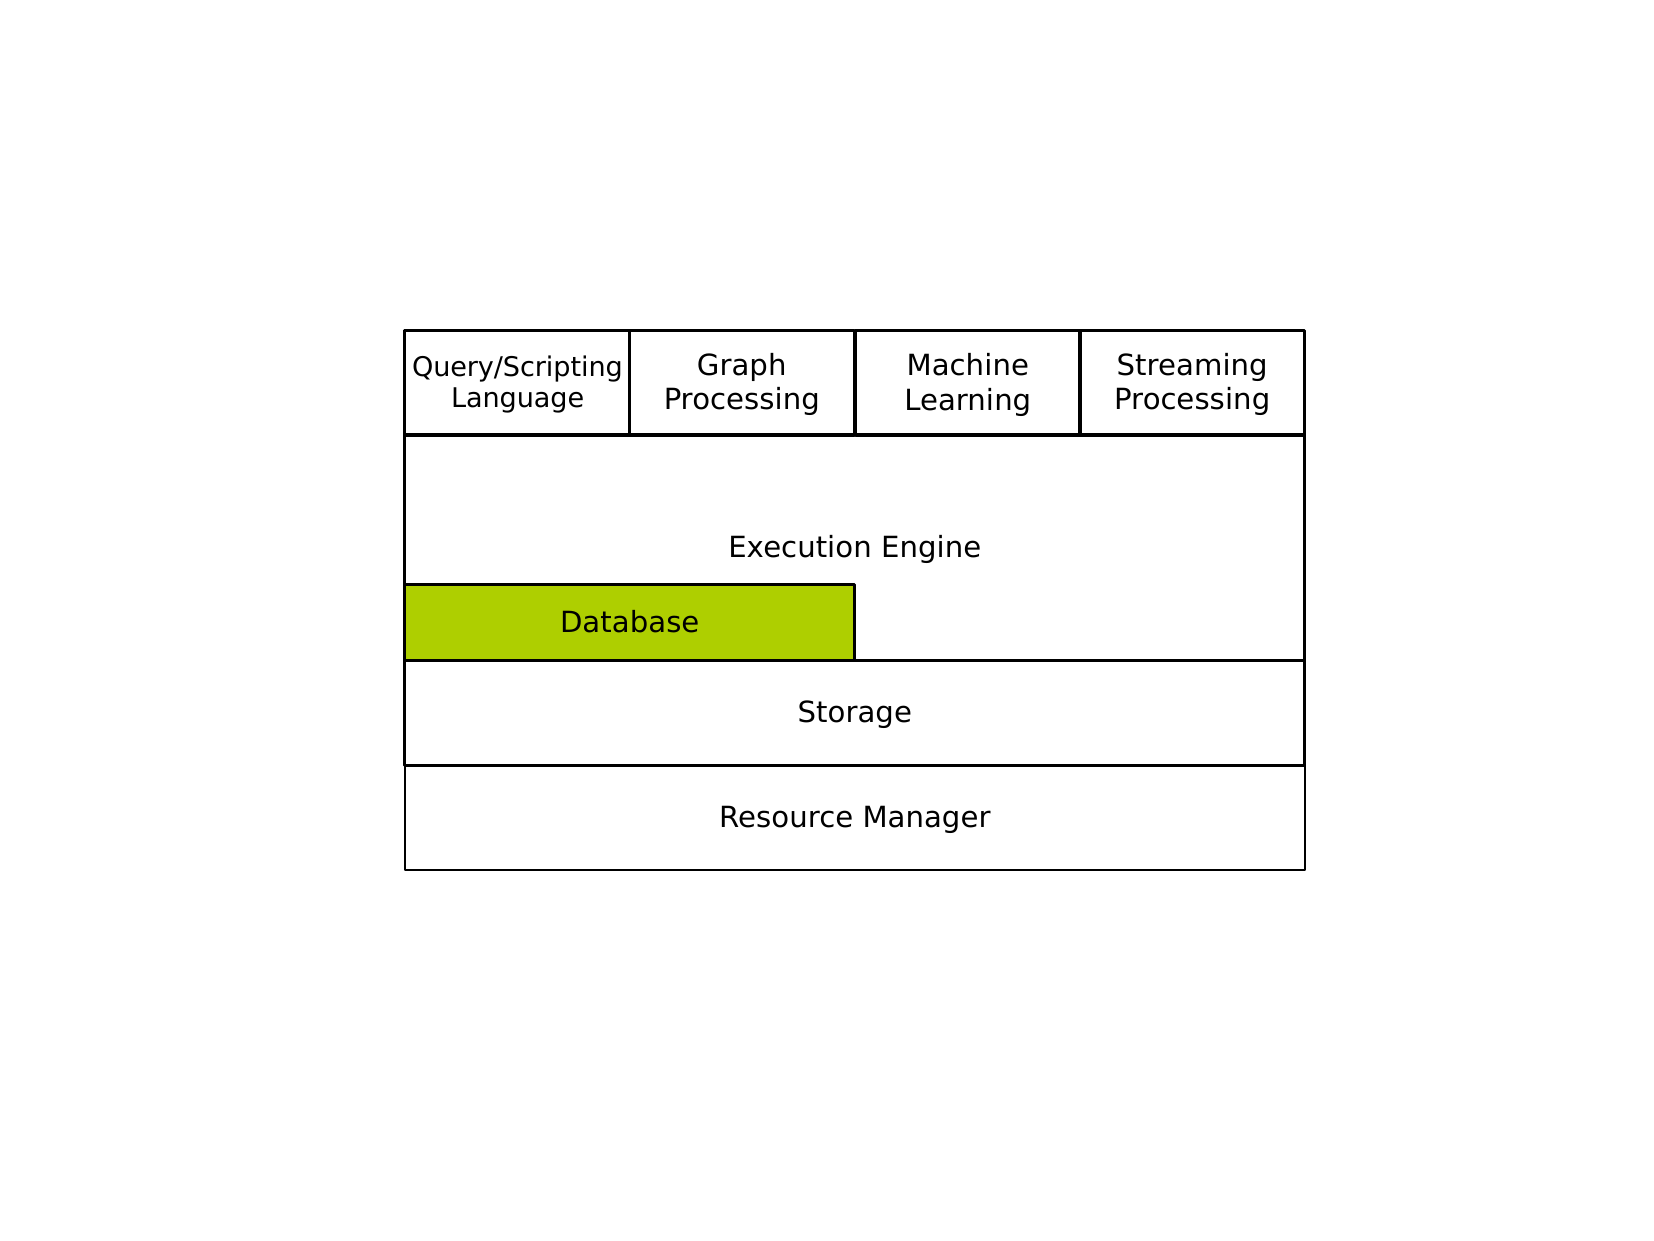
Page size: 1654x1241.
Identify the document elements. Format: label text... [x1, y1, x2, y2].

text_box Graph Processing [629, 330, 855, 436]
text_box Storage [404, 661, 1305, 766]
text_box Machine Learning [855, 330, 1079, 436]
text_box Query/Scripting Language [404, 330, 629, 436]
text_box Streaming Processing [1079, 330, 1305, 436]
text_box Execution Engine [404, 436, 1305, 661]
text_box Resource Manager [405, 765, 1306, 871]
